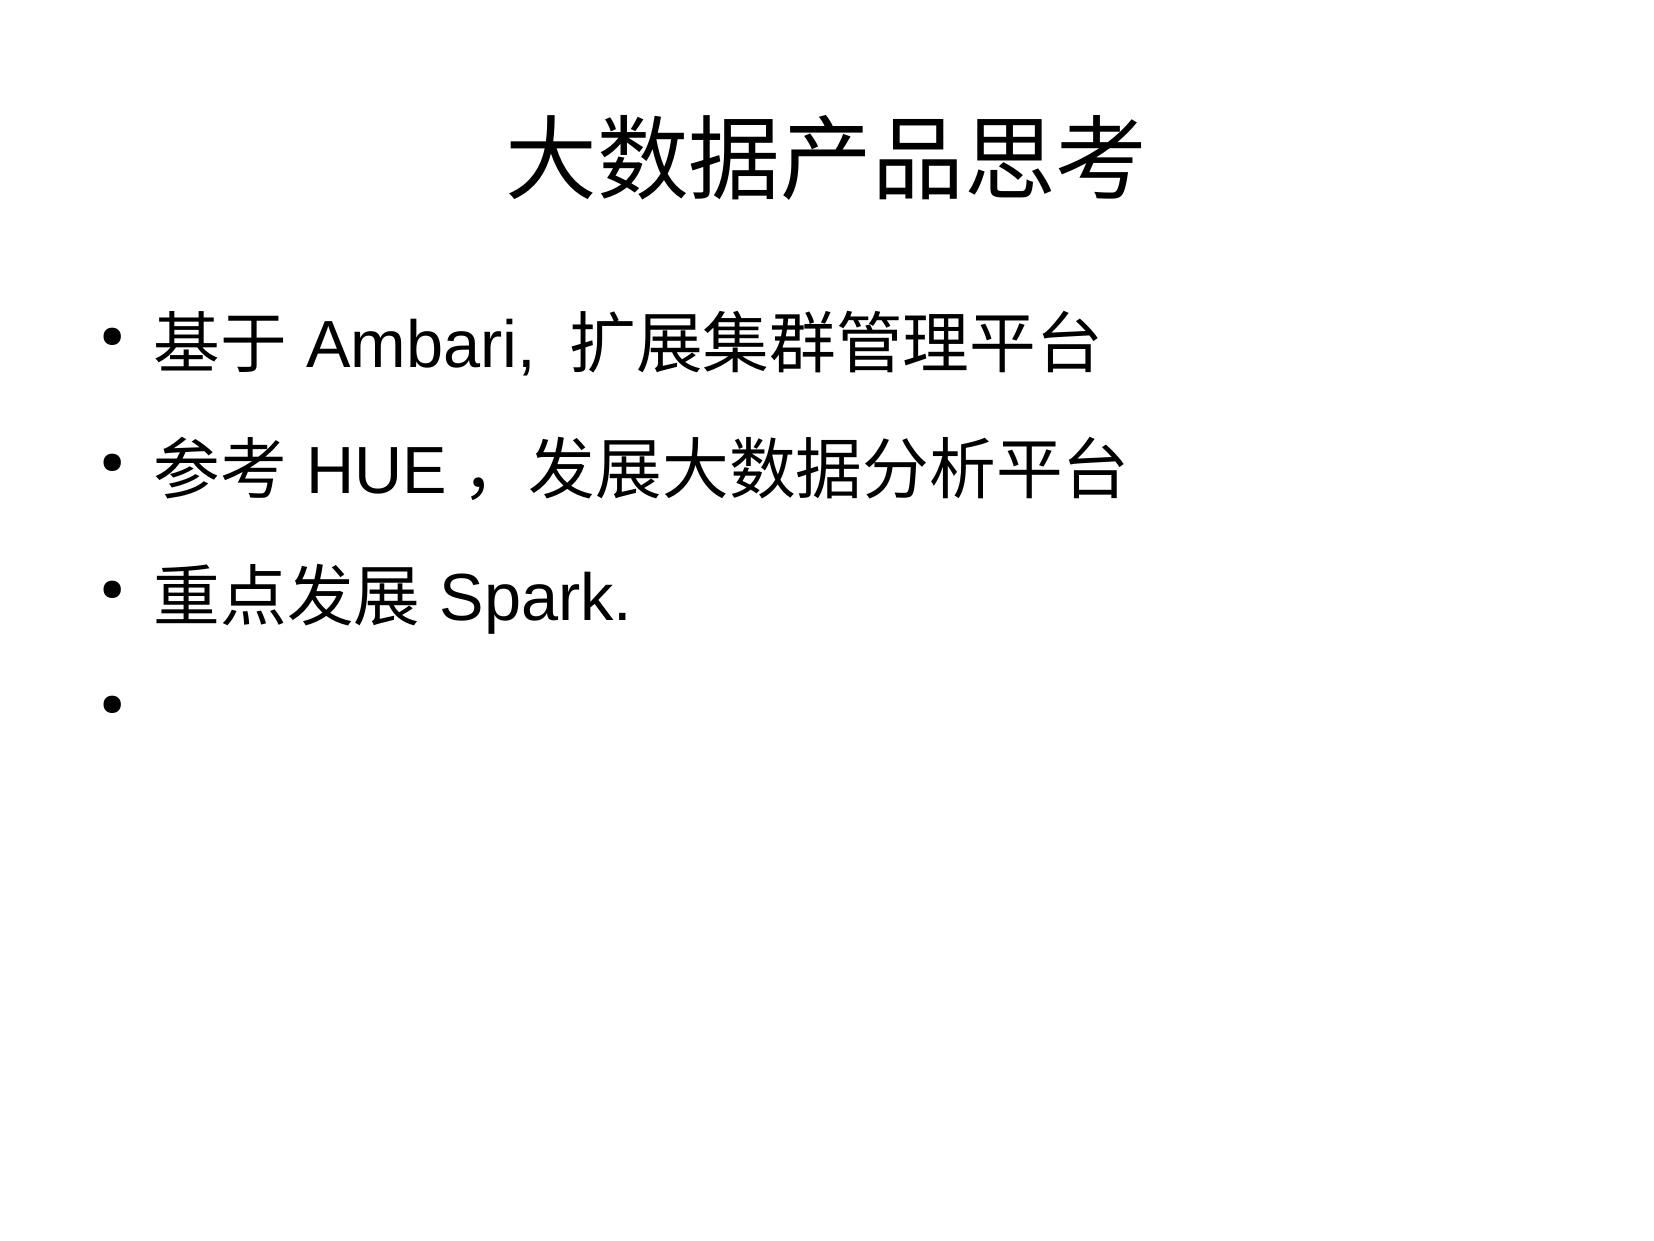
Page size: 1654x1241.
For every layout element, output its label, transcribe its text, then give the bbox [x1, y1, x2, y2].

title 大数据产品思考 [82, 49, 1571, 257]
list 基于Ambari, 扩展集群管理平台 参考HUE，发展大数据分析平台 重点发展Spark. [82, 290, 1538, 1010]
